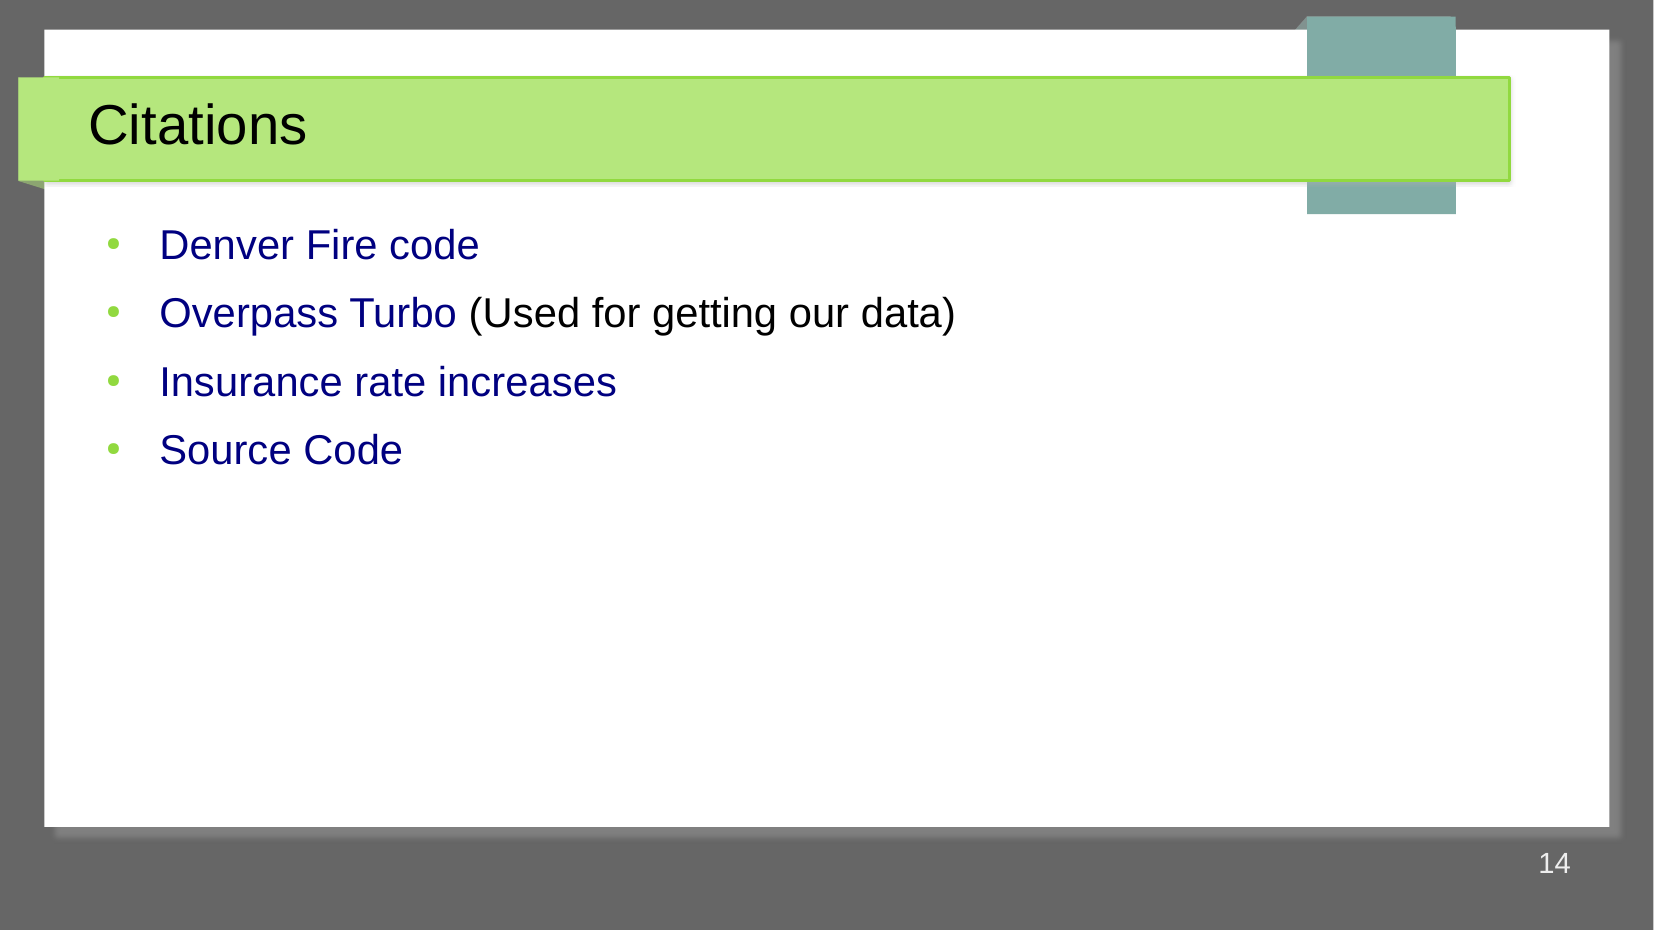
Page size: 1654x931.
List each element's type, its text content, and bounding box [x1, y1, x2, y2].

title Citations [88, 73, 1506, 178]
list Denver Fire code Overpass Turbo (Used for getting our data) Insurance rate increases Source Code [88, 221, 1565, 813]
